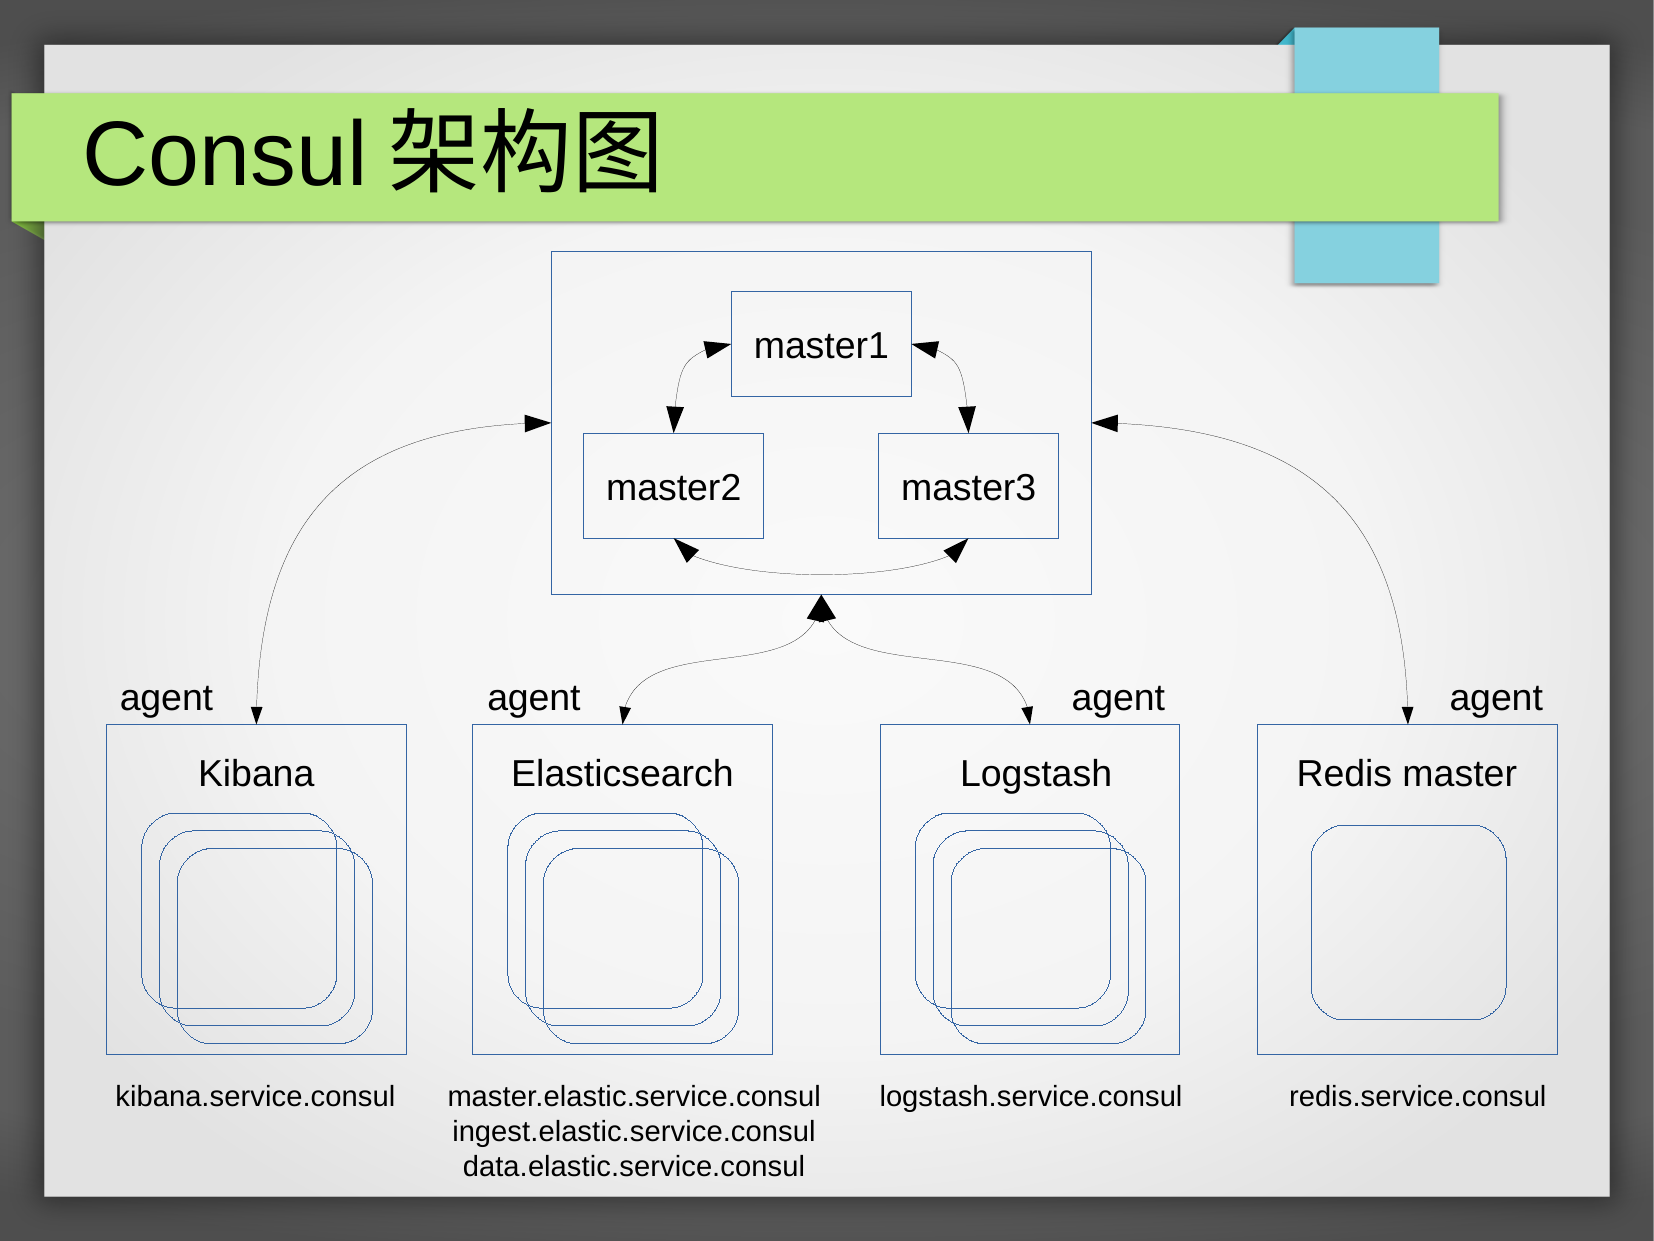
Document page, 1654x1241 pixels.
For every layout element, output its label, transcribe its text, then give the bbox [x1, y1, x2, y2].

text_box logstash.service.consul [861, 1069, 1201, 1130]
picture [0, 0, 1654, 1241]
text_box agent [472, 665, 596, 722]
text_box redis.service.consul [1269, 1069, 1567, 1130]
text_box Logstash [945, 741, 1127, 799]
text_box master.elastic.service.consul ingest.elastic.service.consul data.elastic.service.consul [430, 1069, 839, 1130]
text_box Kibana [183, 741, 330, 799]
text_box master1 [731, 291, 912, 397]
text_box agent [104, 665, 228, 722]
text_box agent [1434, 665, 1558, 722]
text_box master2 [583, 433, 764, 539]
text_box Elasticsearch [496, 741, 749, 799]
title Consul架构图 [82, 94, 1264, 213]
text_box master3 [878, 433, 1059, 539]
text_box agent [1056, 665, 1180, 722]
text_box kibana.service.consul [99, 1069, 412, 1127]
text_box Redis master [1281, 741, 1532, 799]
